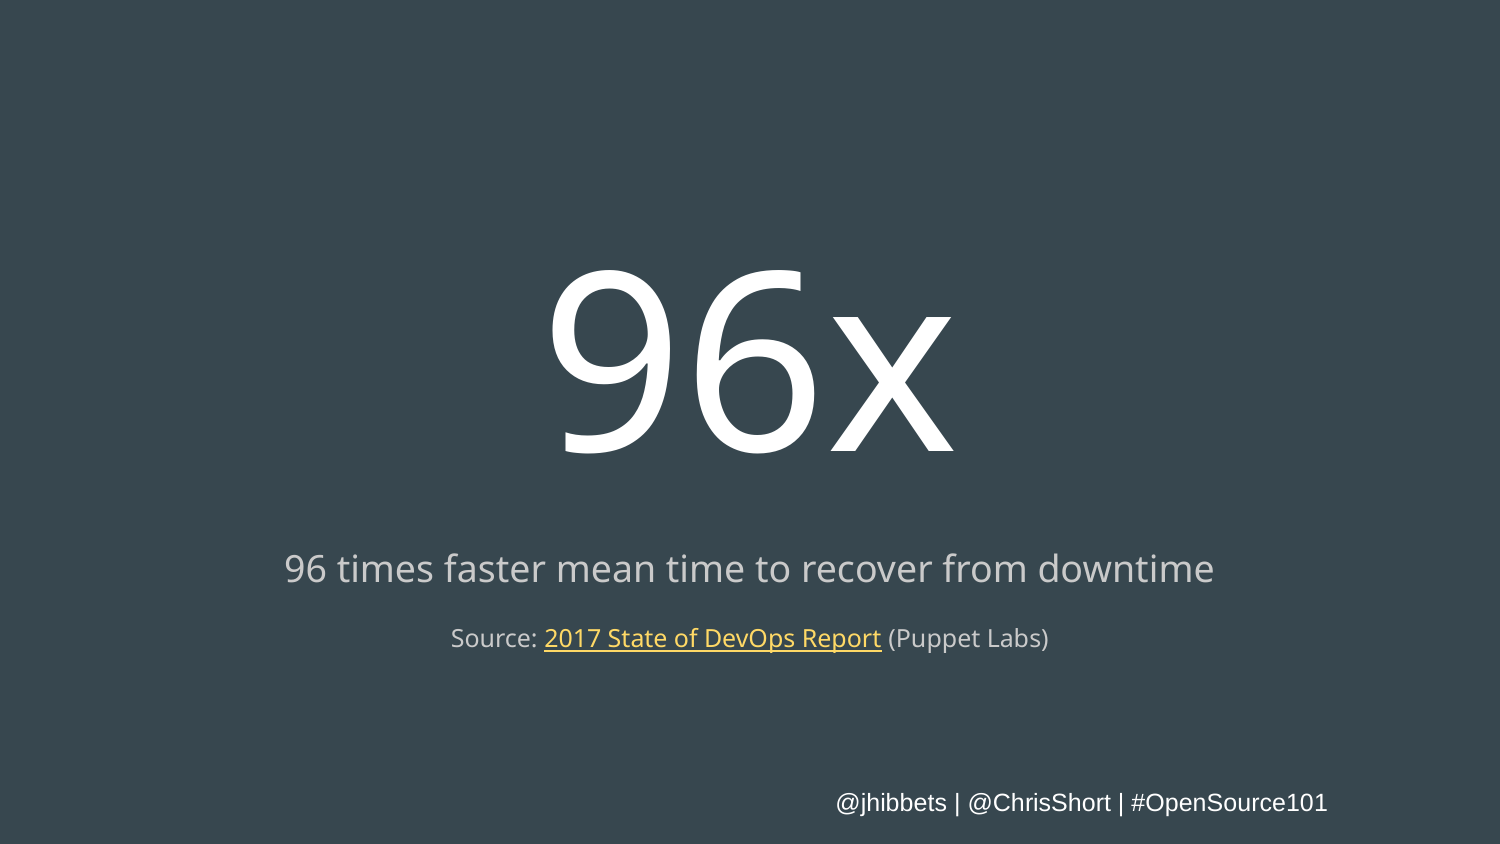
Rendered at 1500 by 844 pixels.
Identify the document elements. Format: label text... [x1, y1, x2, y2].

title 96x [51, 205, 1449, 517]
list 96 times faster mean time to recover from downtime Source: 2017 State of DevOps Report (Puppet Labs) [51, 529, 1449, 743]
